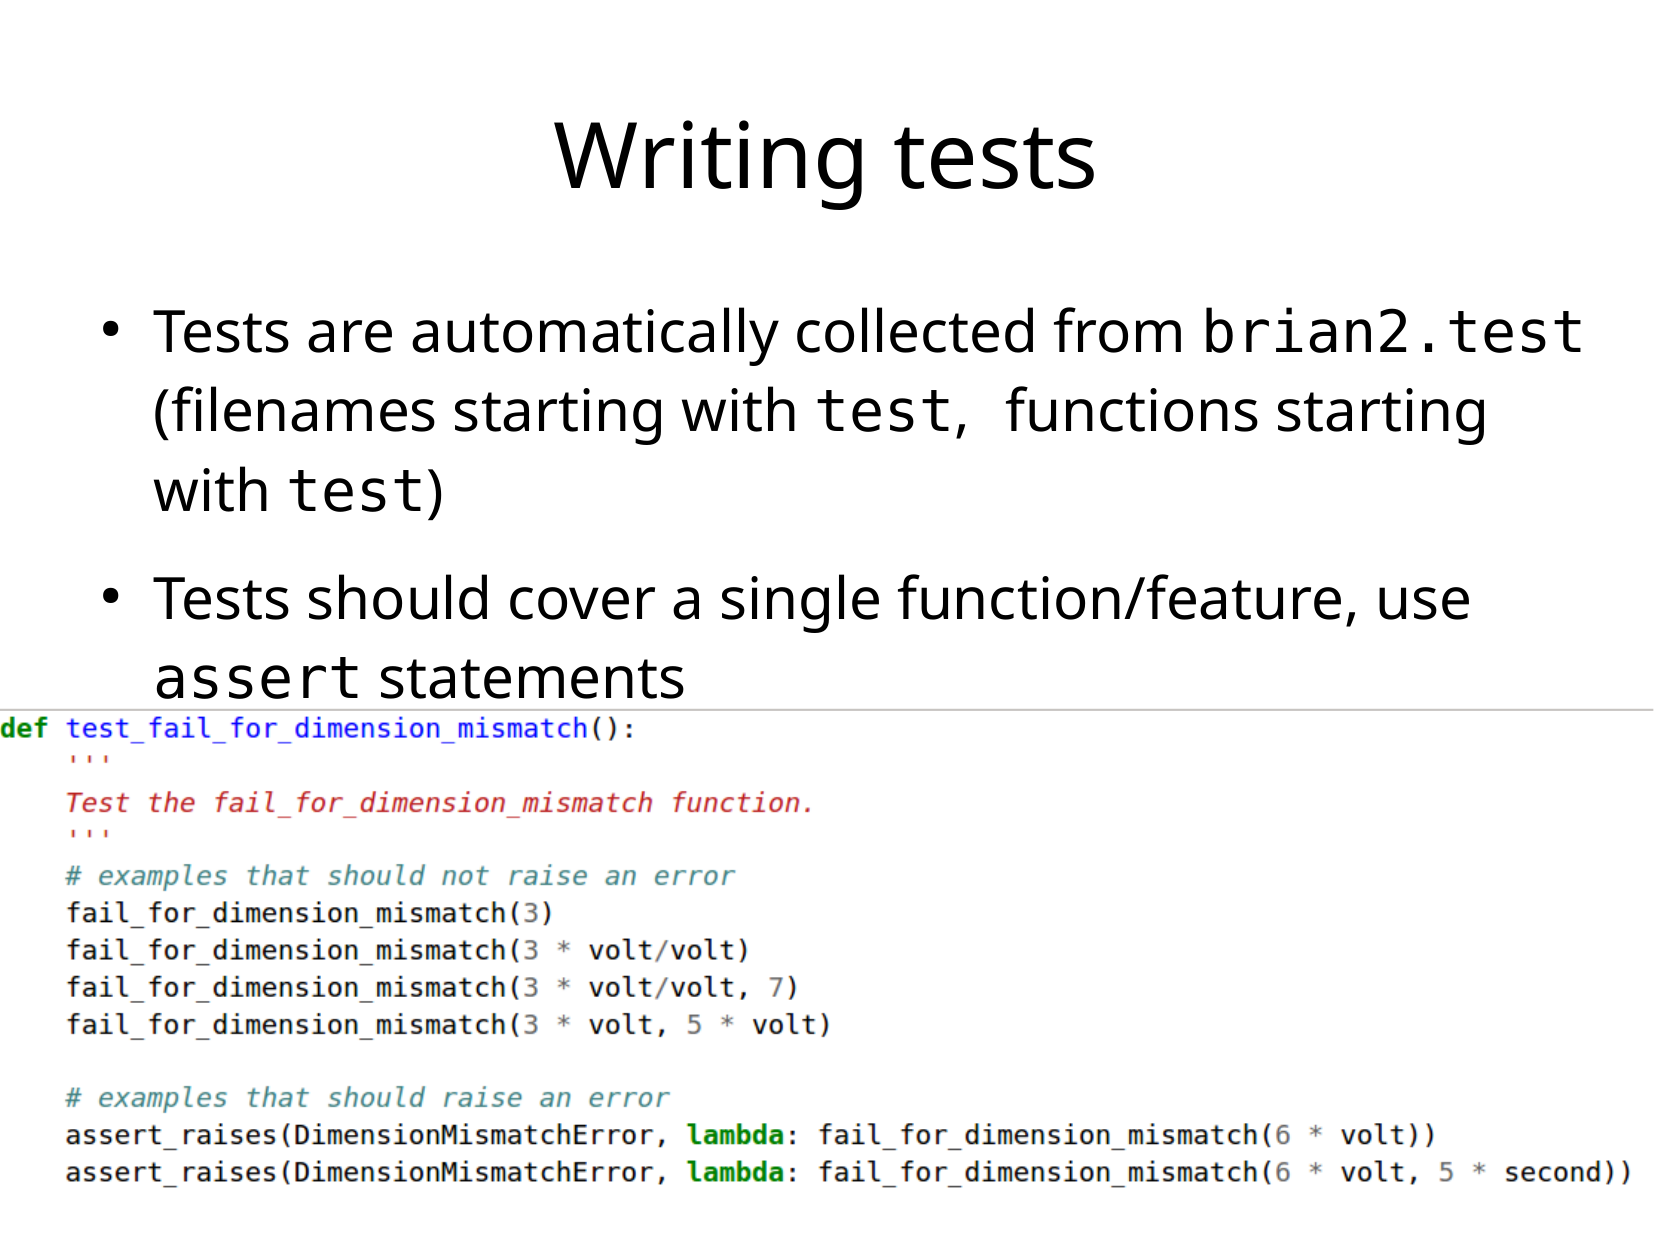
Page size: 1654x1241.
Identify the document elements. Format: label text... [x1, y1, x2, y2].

picture [0, 708, 1654, 1204]
title Writing tests [82, 49, 1571, 257]
list Tests are automatically collected from brian2.test (filenames starting with test, functions starting with test) Tests should cover a single function/feature, use assert statements [82, 290, 1595, 708]
